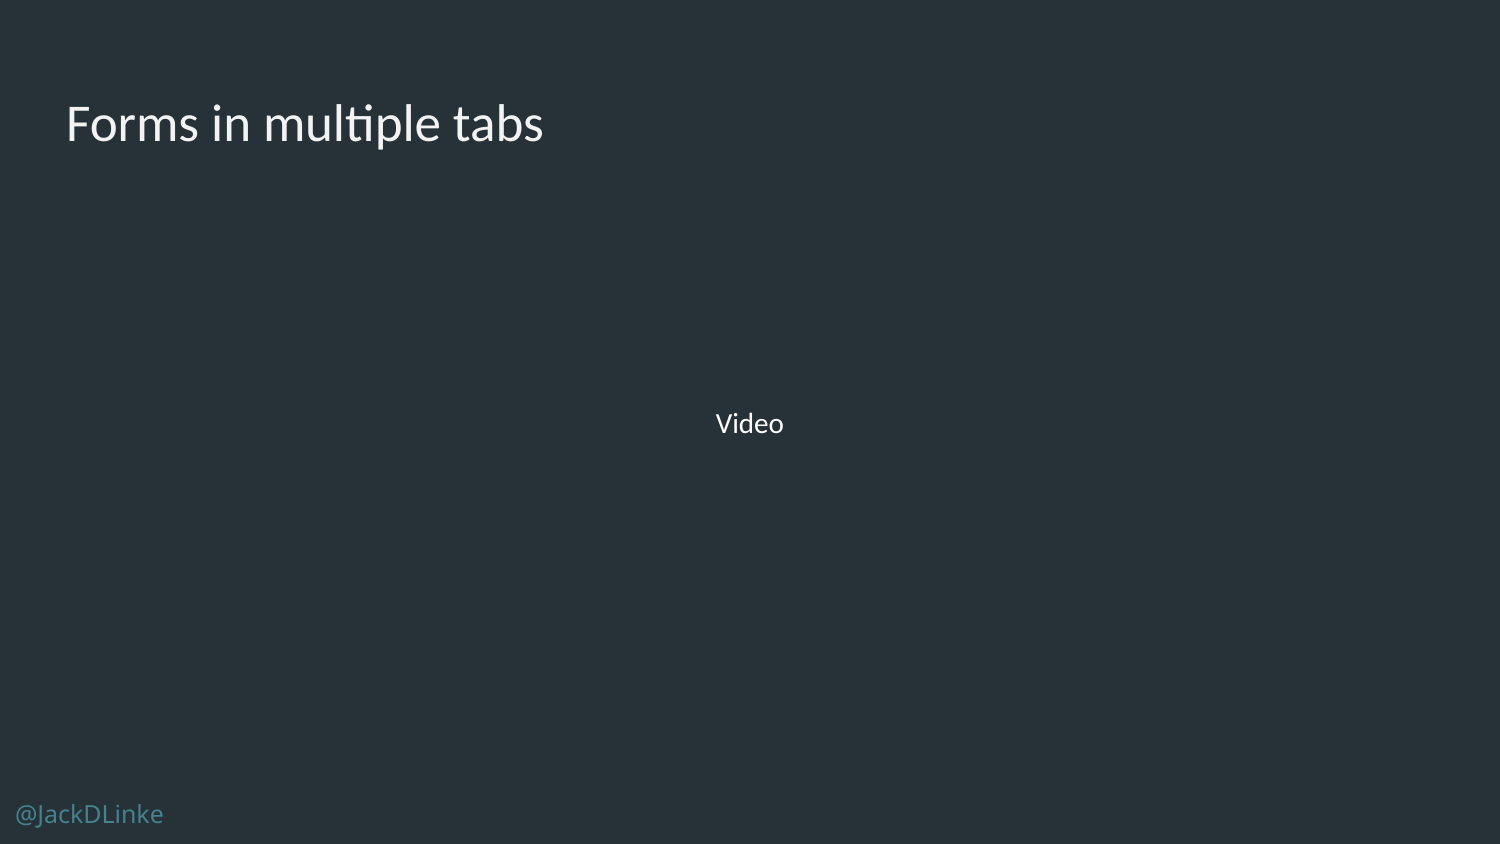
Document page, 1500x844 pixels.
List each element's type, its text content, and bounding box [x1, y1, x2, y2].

title Forms in multiple tabs [51, 72, 1449, 167]
text_box Video [665, 388, 835, 455]
